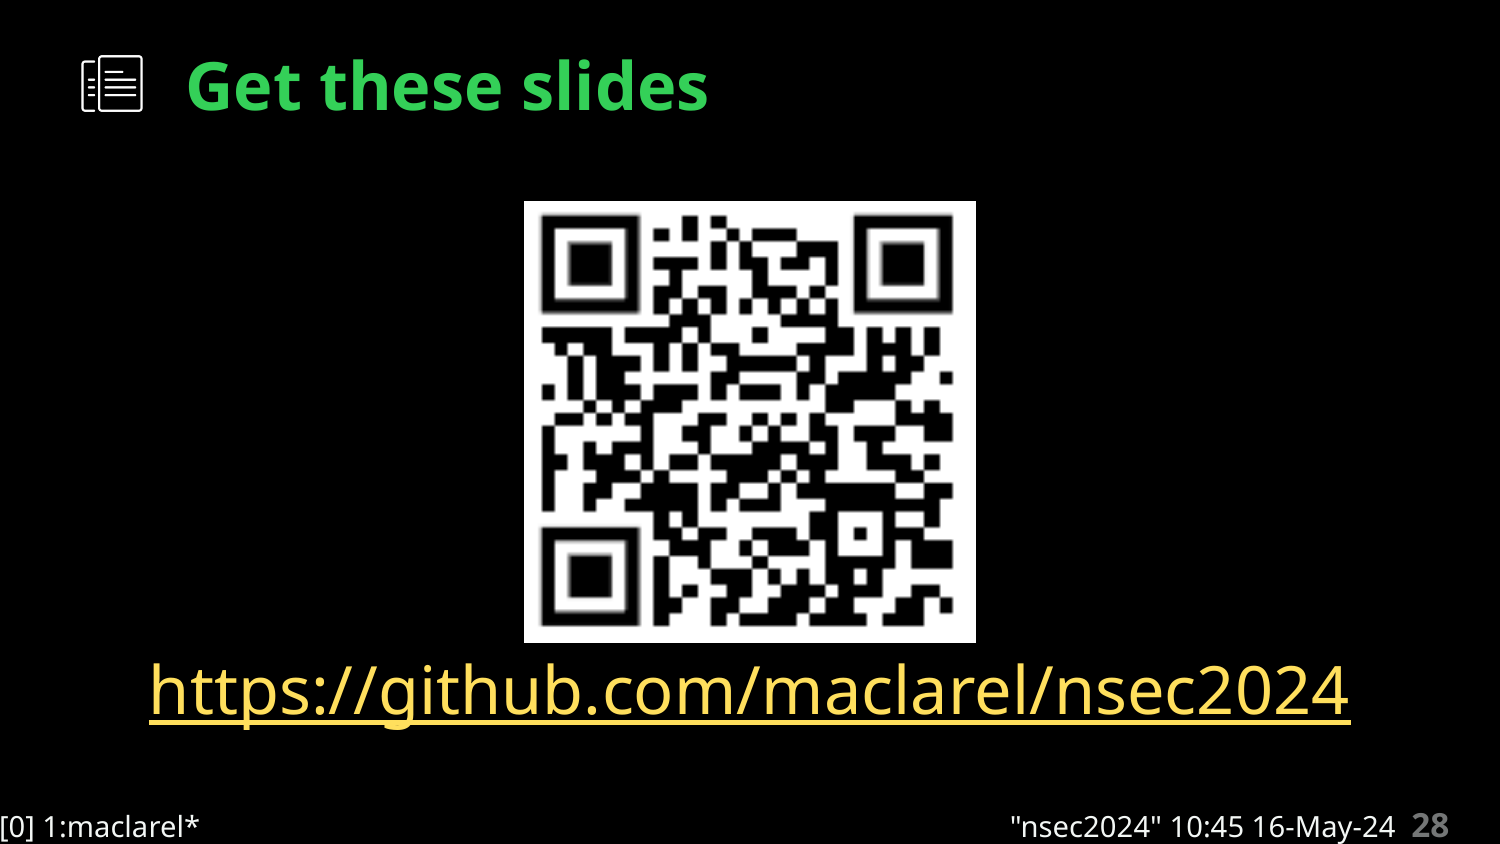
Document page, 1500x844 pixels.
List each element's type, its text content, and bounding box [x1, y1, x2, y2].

picture [81, 55, 143, 112]
title Get these slides [181, 24, 1494, 143]
list https://github.com/maclarel/nsec2024 [117, 598, 1383, 788]
picture [524, 201, 976, 643]
text_box [0] 1:maclarel* "nsec2024" 10:45 16-May-24 28 [0, 788, 1500, 844]
